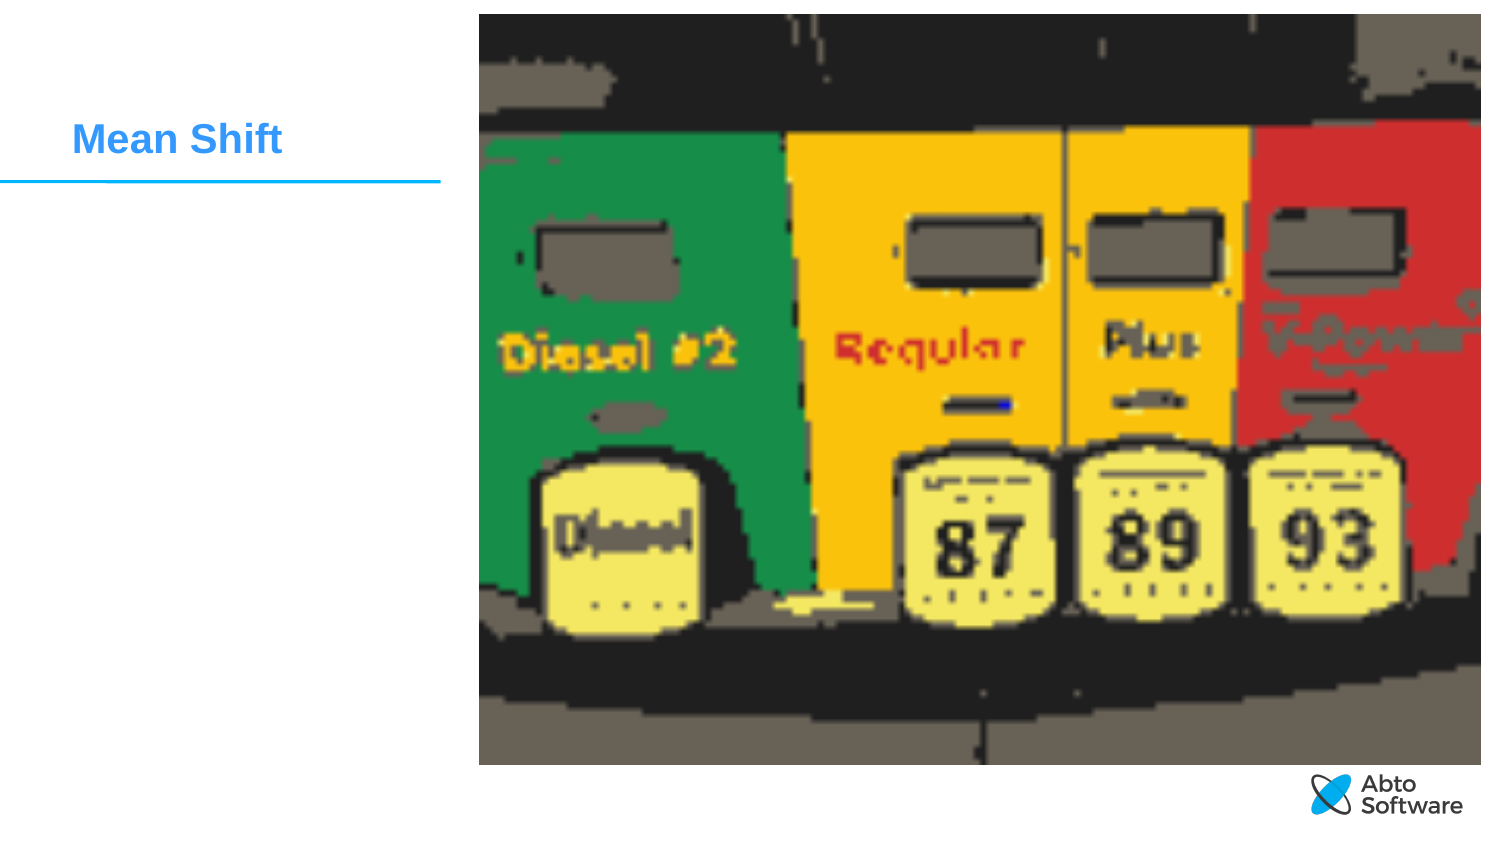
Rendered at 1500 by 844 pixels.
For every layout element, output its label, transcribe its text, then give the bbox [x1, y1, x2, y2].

picture [478, 14, 1481, 766]
picture [1299, 771, 1474, 817]
title Mean Shift [71, 68, 478, 210]
